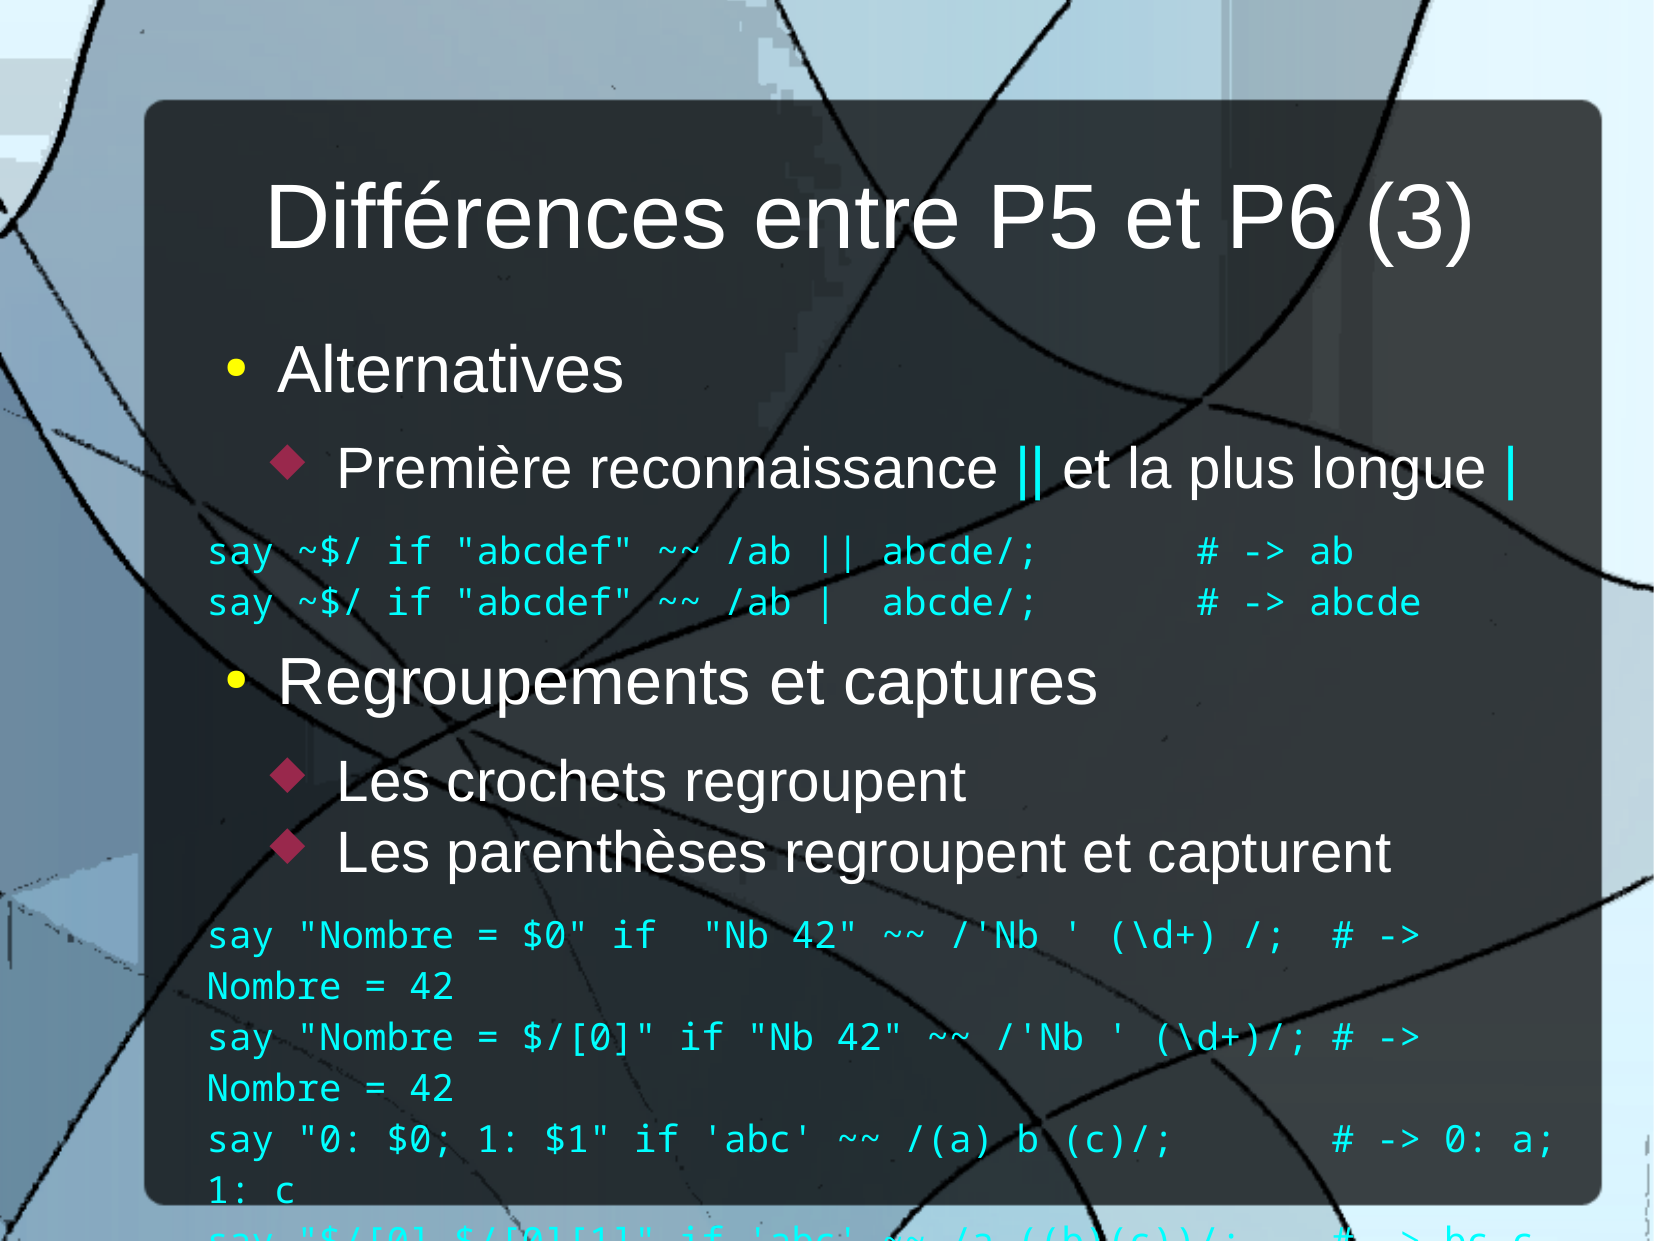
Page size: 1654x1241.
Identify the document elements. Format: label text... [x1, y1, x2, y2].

picture [798, 1236, 808, 1241]
picture [0, 0, 1654, 1241]
list Alternatives Première reconnaissance || et la plus longue | say ~$/ if "abcdef" ~~ /ab || abcde/; # -> ab say ~$/ if "abcdef" ~~ /ab | abcde/; # -> abcde Regroupements et captures Les crochets regroupent Les parenthèses regroupent et capturent say "Nombre = $0" if "Nb 42" ~~ /'Nb ' (\d+) /; # -> Nombre = 42 say "Nombre = $/[0]" if "Nb 42" ~~ /'Nb ' (\d+)/; # -> Nombre = 42 say "0: $0; 1: $1" if 'abc' ~~ /(a) b (c)/; # -> 0: a; 1: c say "$/[0] $/[0][1]" if 'abc' ~~ /a ((b)(c))/; # -> bc c [206, 331, 1571, 1070]
title Différences entre P5 et P6 (3) [159, 108, 1583, 325]
picture [1451, 1236, 1461, 1241]
picture [391, 1230, 401, 1241]
picture [1068, 1236, 1078, 1241]
picture [526, 1230, 536, 1241]
